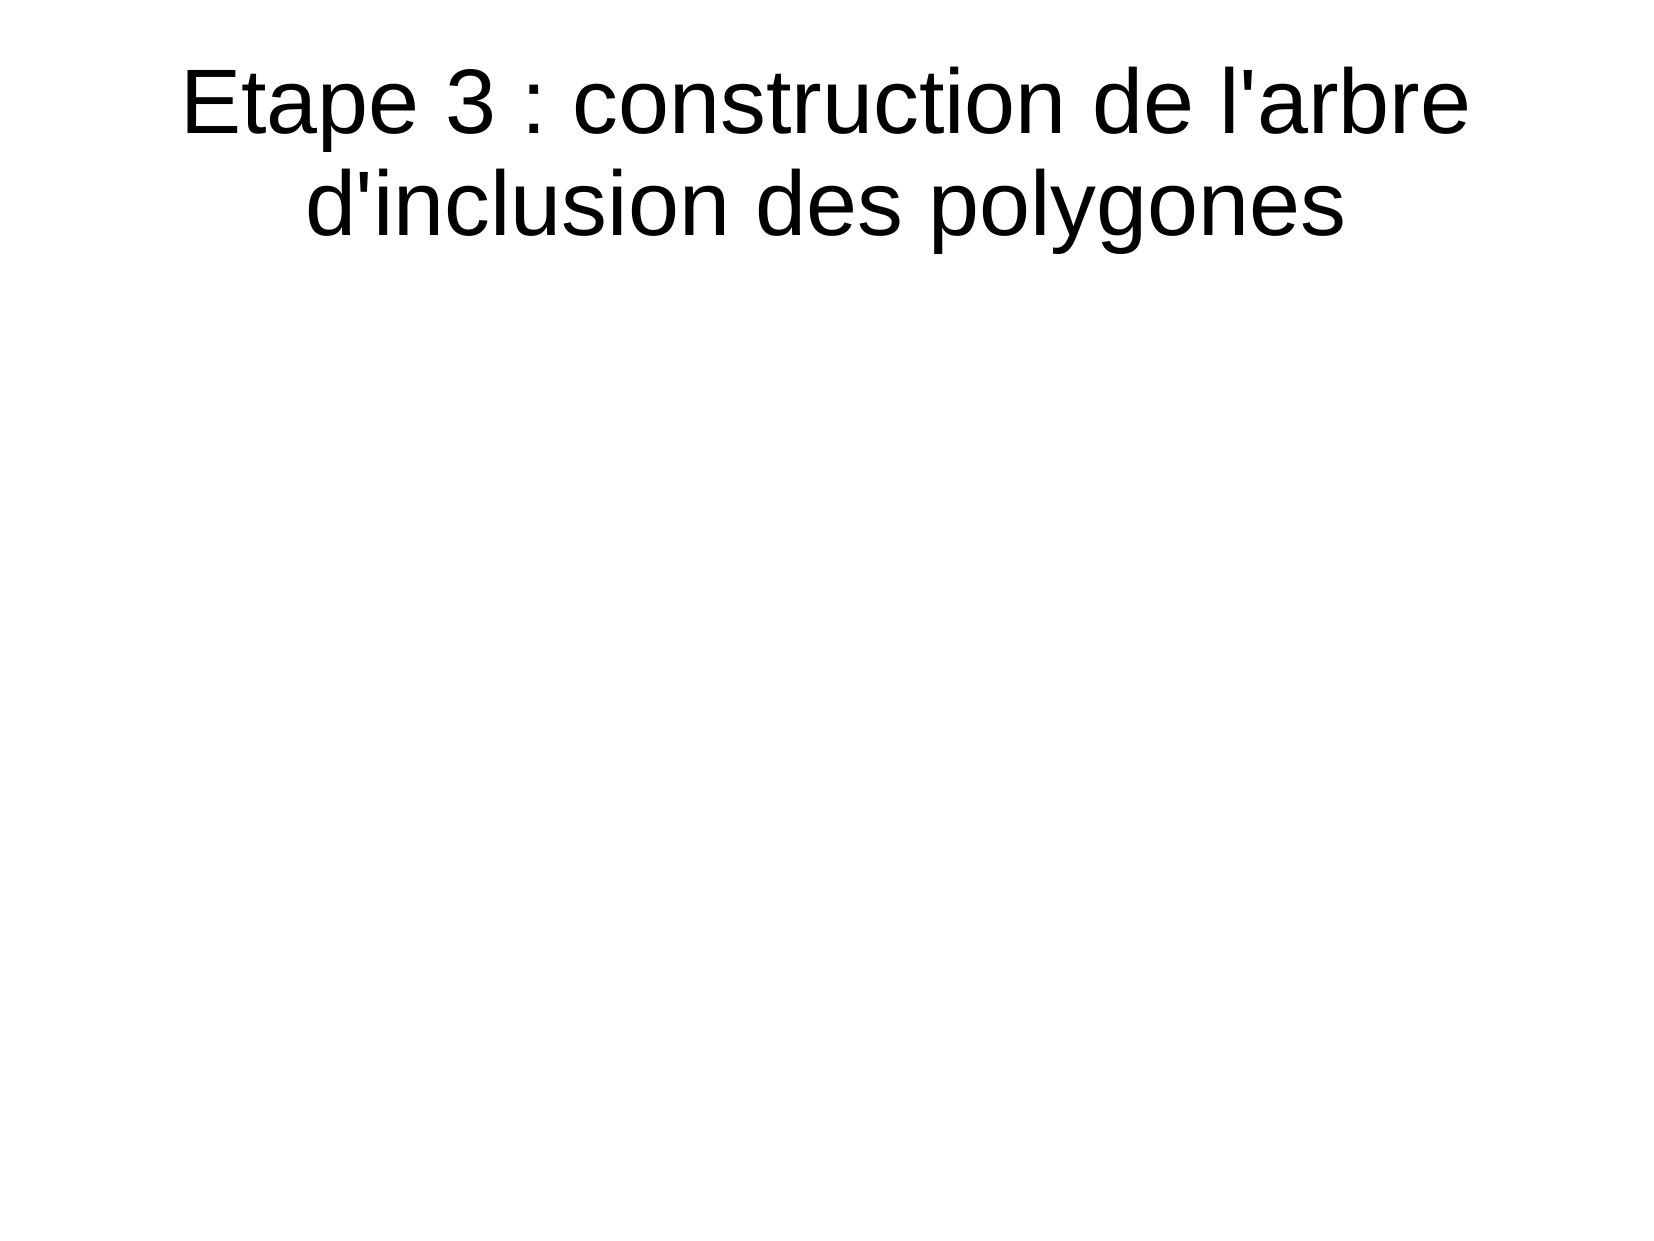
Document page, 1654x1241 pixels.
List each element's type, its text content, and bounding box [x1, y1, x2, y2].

title Etape 3 : construction de l'arbre d'inclusion des polygones [82, 49, 1571, 257]
